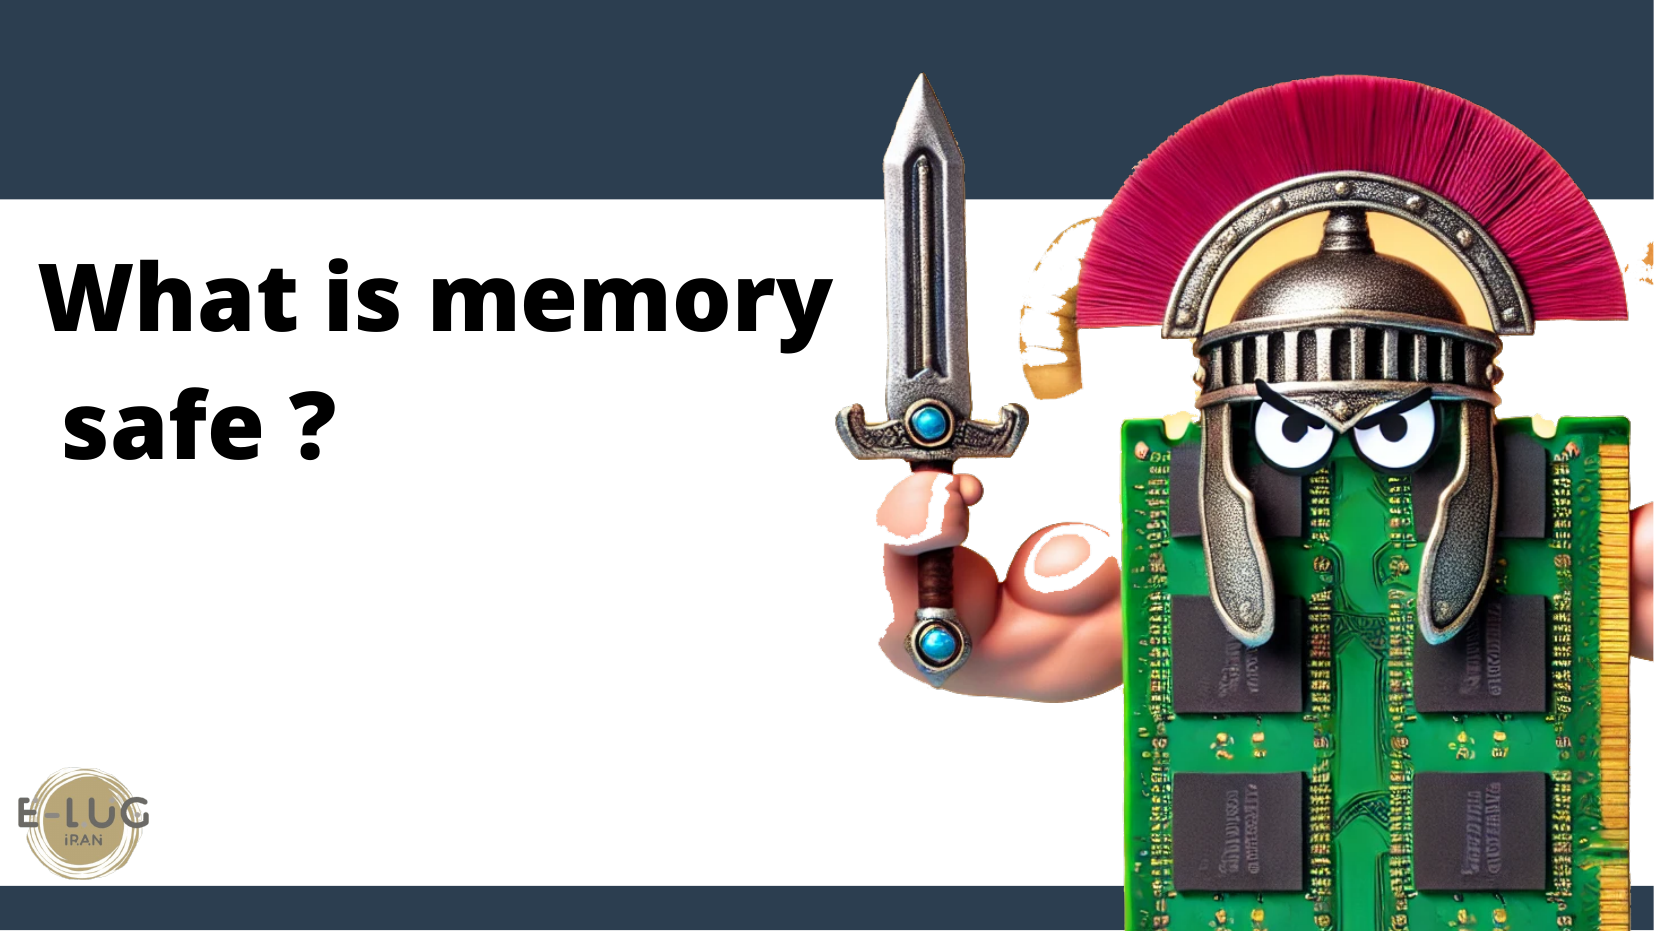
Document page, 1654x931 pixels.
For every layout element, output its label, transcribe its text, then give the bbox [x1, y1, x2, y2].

picture [787, 29, 1654, 931]
picture [0, 749, 168, 901]
title What is memory safe ? [37, 300, 787, 419]
